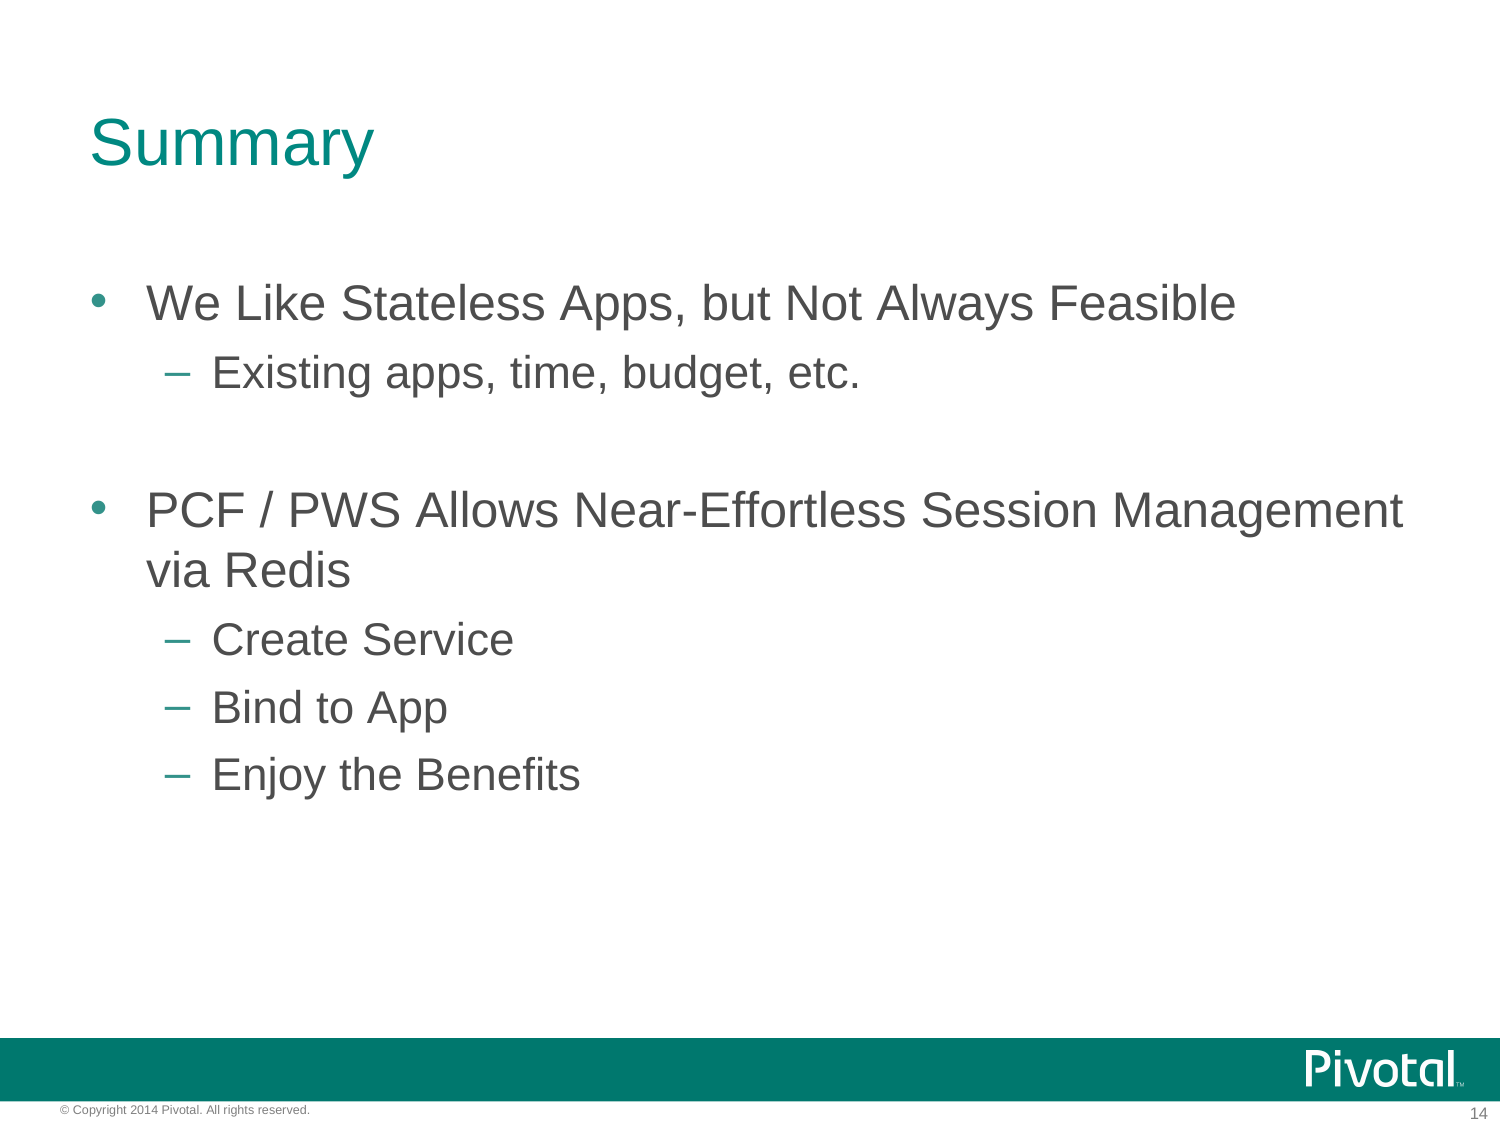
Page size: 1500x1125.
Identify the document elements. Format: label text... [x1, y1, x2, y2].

title Summary [75, 45, 1426, 233]
picture [1306, 1050, 1464, 1087]
list We Like Stateless Apps, but Not Always Feasible Existing apps, time, budget, etc. PCF / PWS Allows Near-Effortless Session Management via Redis Create Service Bind to App Enjoy the Benefits [75, 262, 1426, 1005]
